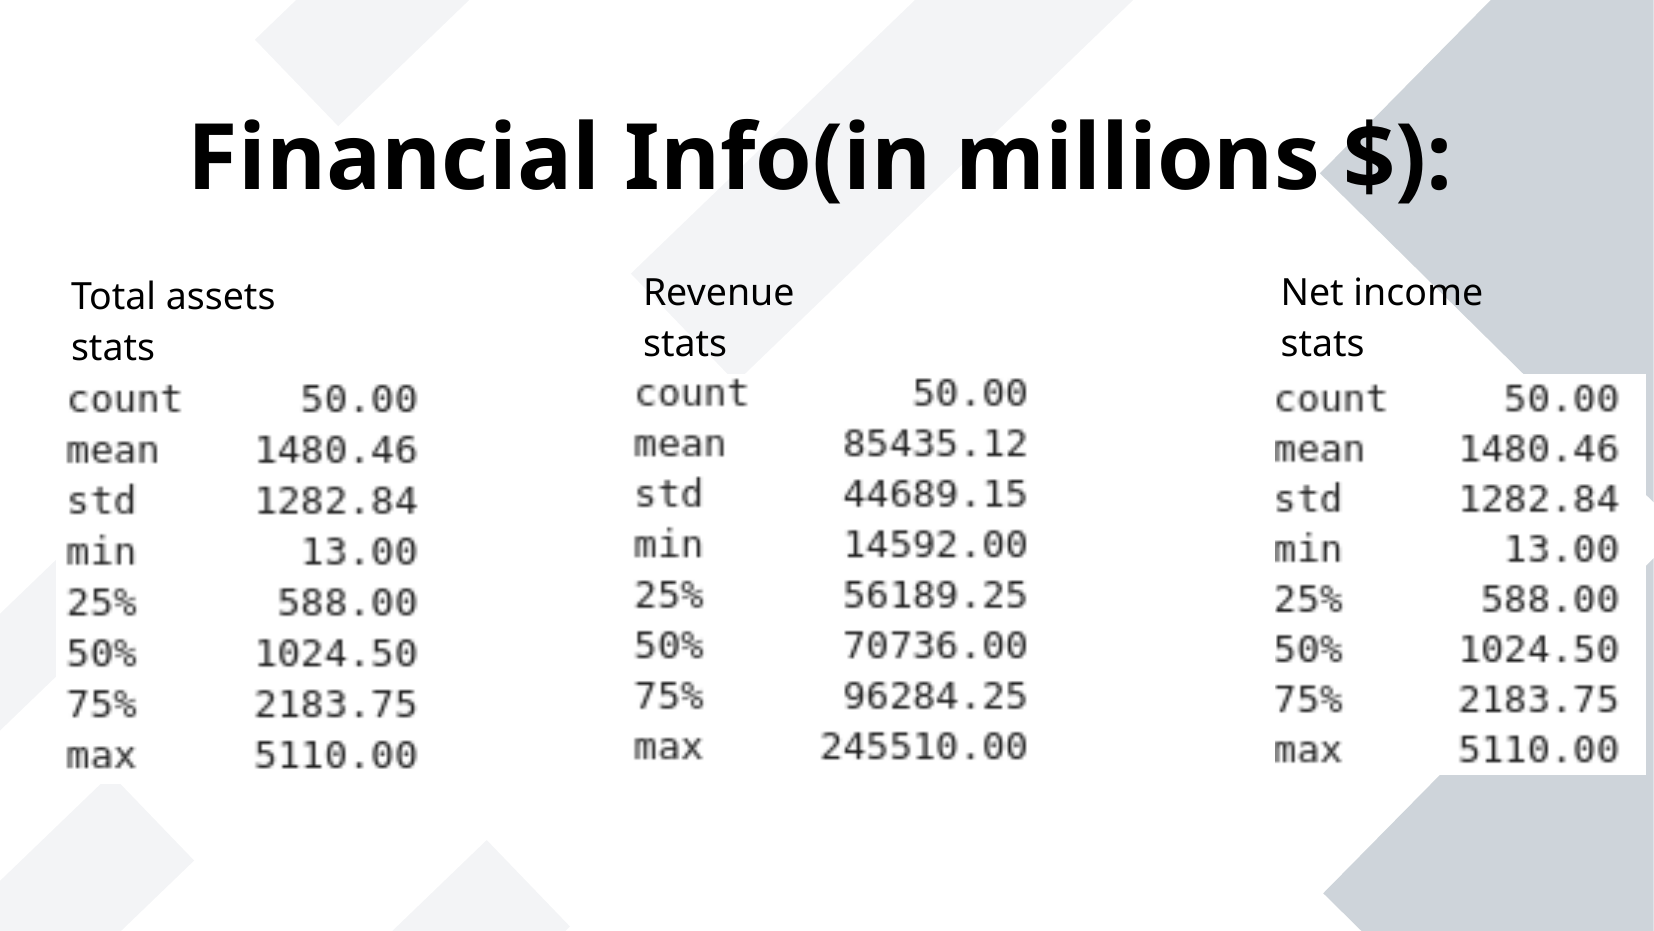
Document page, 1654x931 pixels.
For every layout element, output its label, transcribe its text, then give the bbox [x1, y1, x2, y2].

picture [56, 374, 451, 784]
picture [600, 374, 1089, 772]
picture [1275, 374, 1646, 775]
text_box Net income stats [1265, 258, 1501, 376]
text_box Revenue stats [628, 258, 863, 374]
text_box Total assets stats [56, 262, 319, 431]
title Financial Info(in millions $): [76, 76, 1565, 233]
